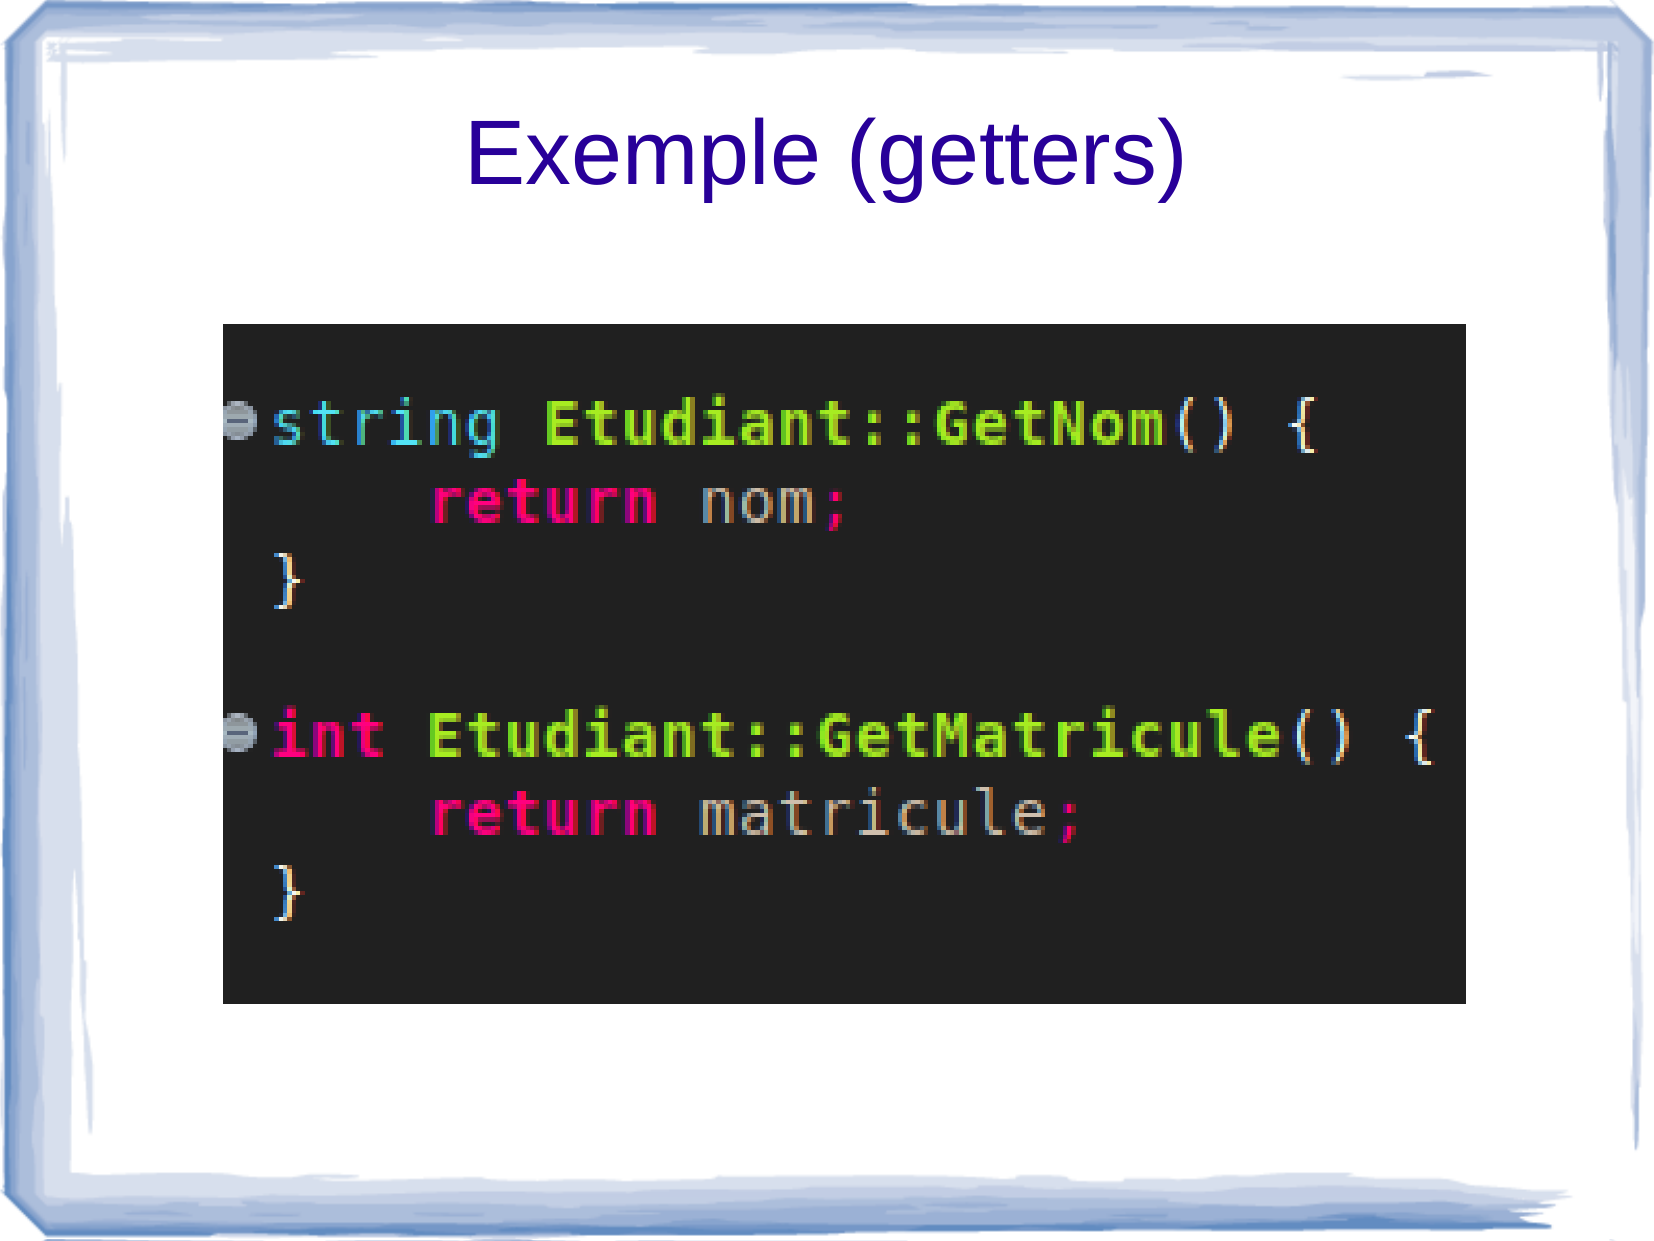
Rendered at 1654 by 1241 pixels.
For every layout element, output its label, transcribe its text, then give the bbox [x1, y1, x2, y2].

picture [0, 0, 1654, 1241]
title Exemple (getters) [82, 49, 1571, 257]
